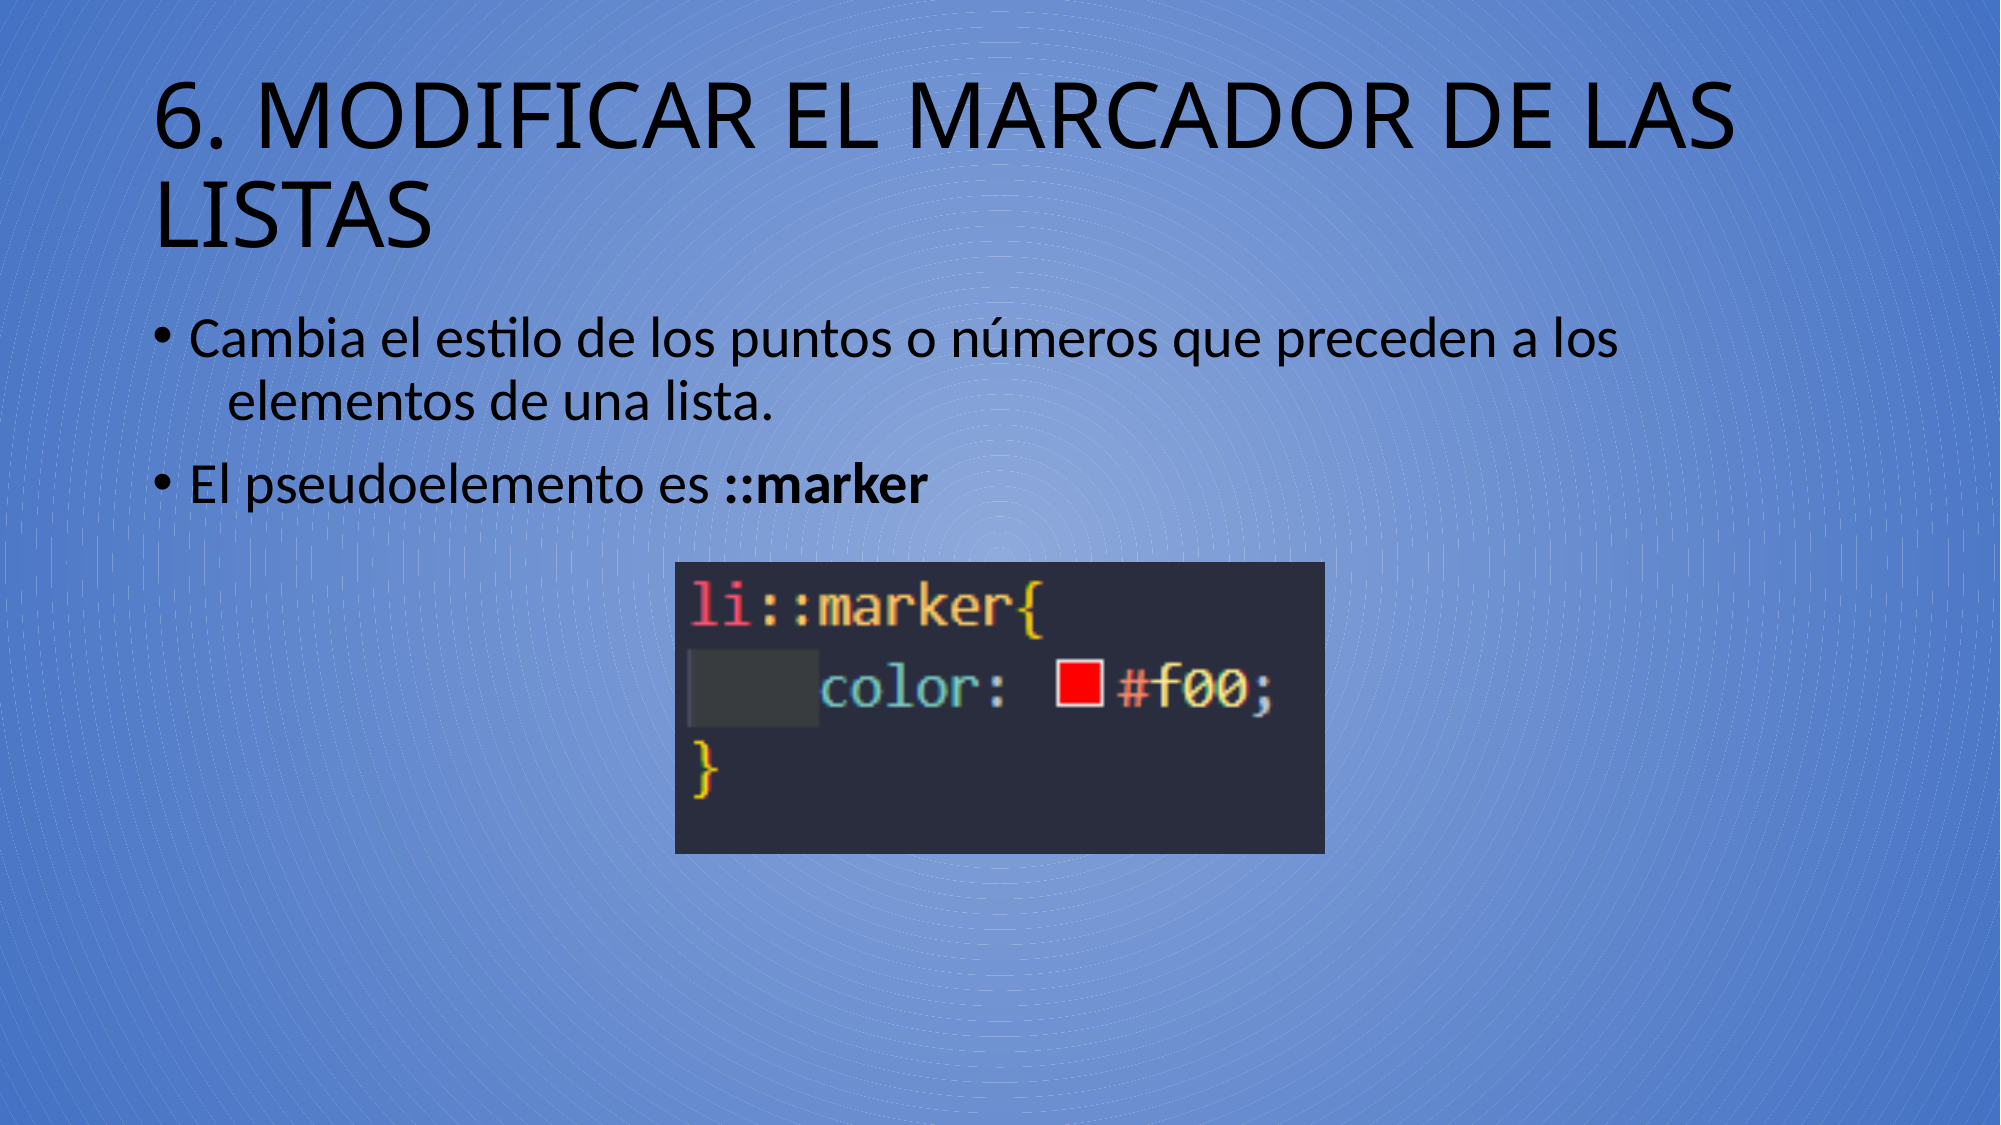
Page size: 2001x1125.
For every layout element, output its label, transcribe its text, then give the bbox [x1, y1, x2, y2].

list Cambia el estilo de los puntos o números que preceden a los elementos de una lista. El pseudoelemento es ::marker [137, 299, 1863, 1014]
picture [675, 562, 1325, 854]
title 6. MODIFICAR EL MARCADOR DE LAS LISTAS [137, 59, 1863, 278]
